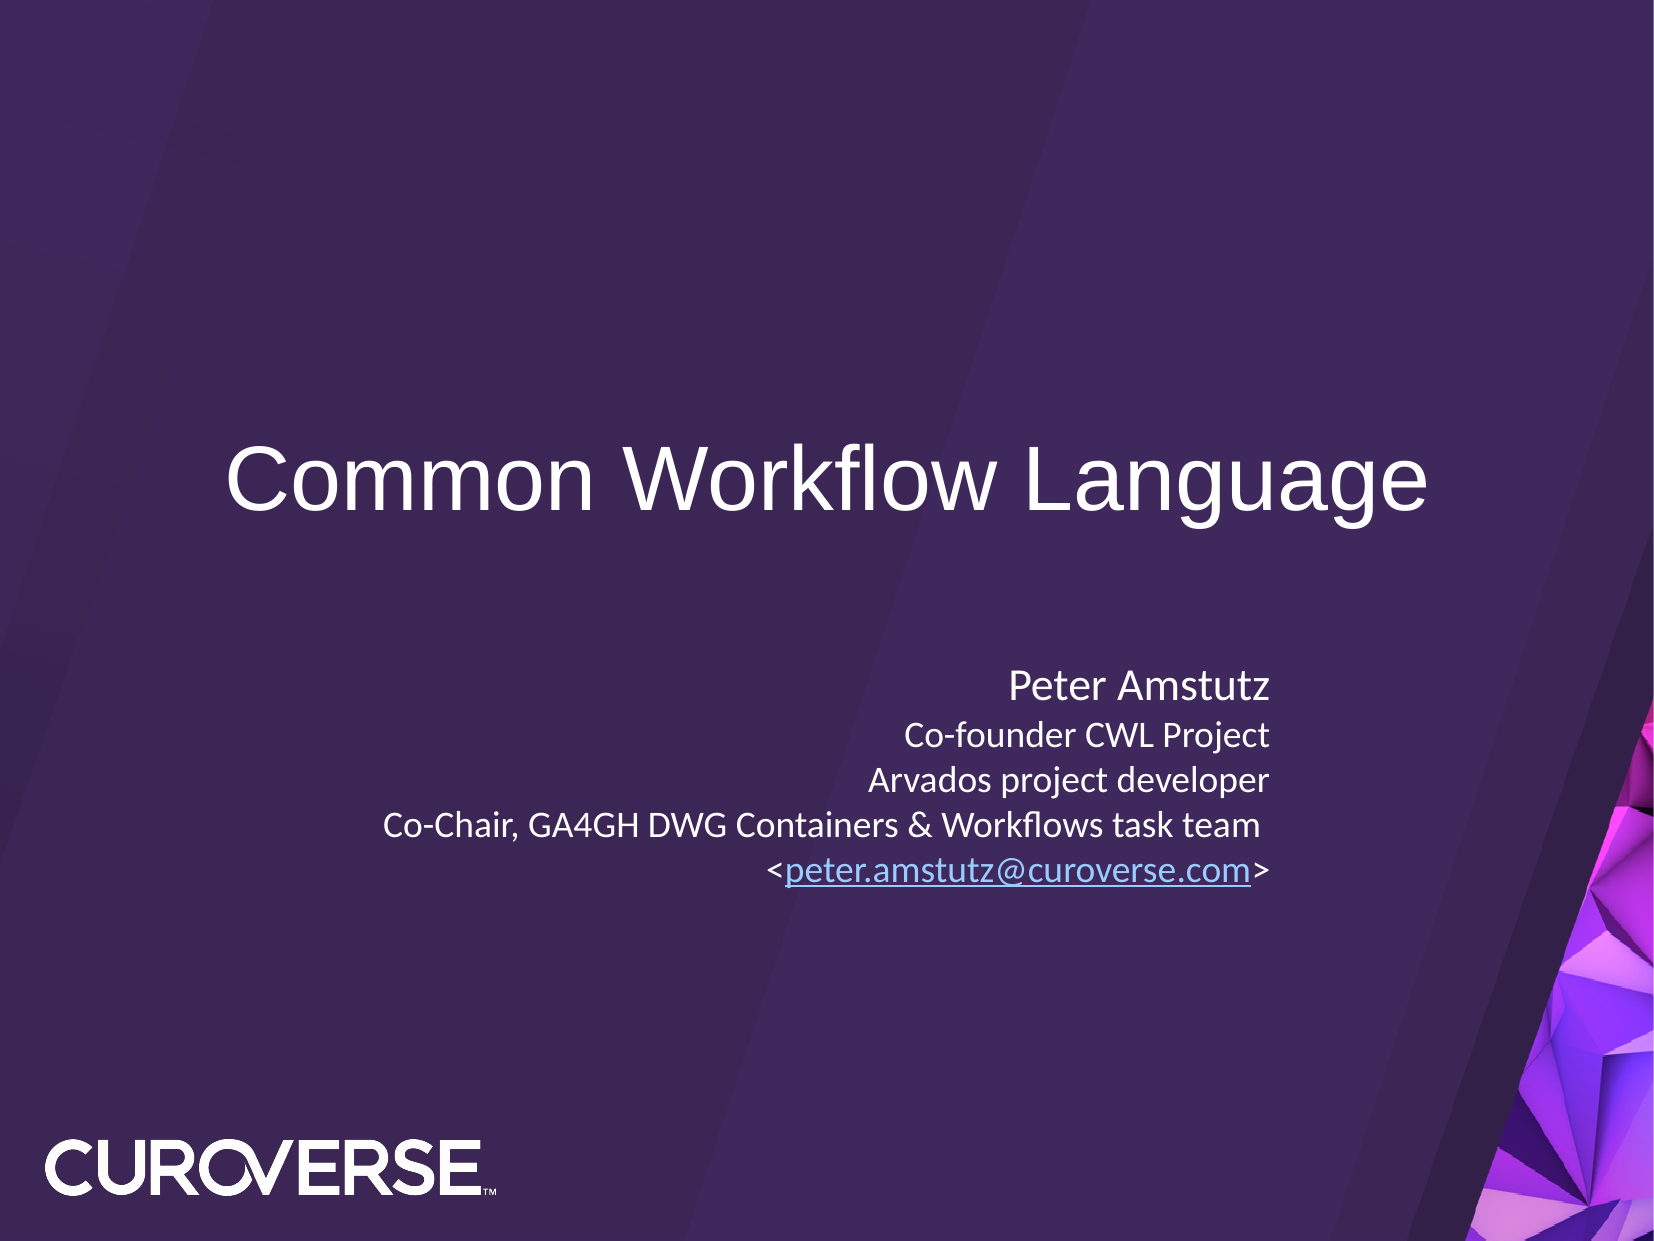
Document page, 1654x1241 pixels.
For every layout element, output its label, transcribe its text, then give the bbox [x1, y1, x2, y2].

text_box Peter Amstutz Co-founder CWL Project Arvados project developer Co-Chair, GA4GH DWG Containers & Workflows task team <peter.amstutz@curoverse.com> [82, 290, 1571, 1010]
picture [0, 0, 1654, 1241]
text_box Common Workflow Language [210, 420, 1456, 556]
